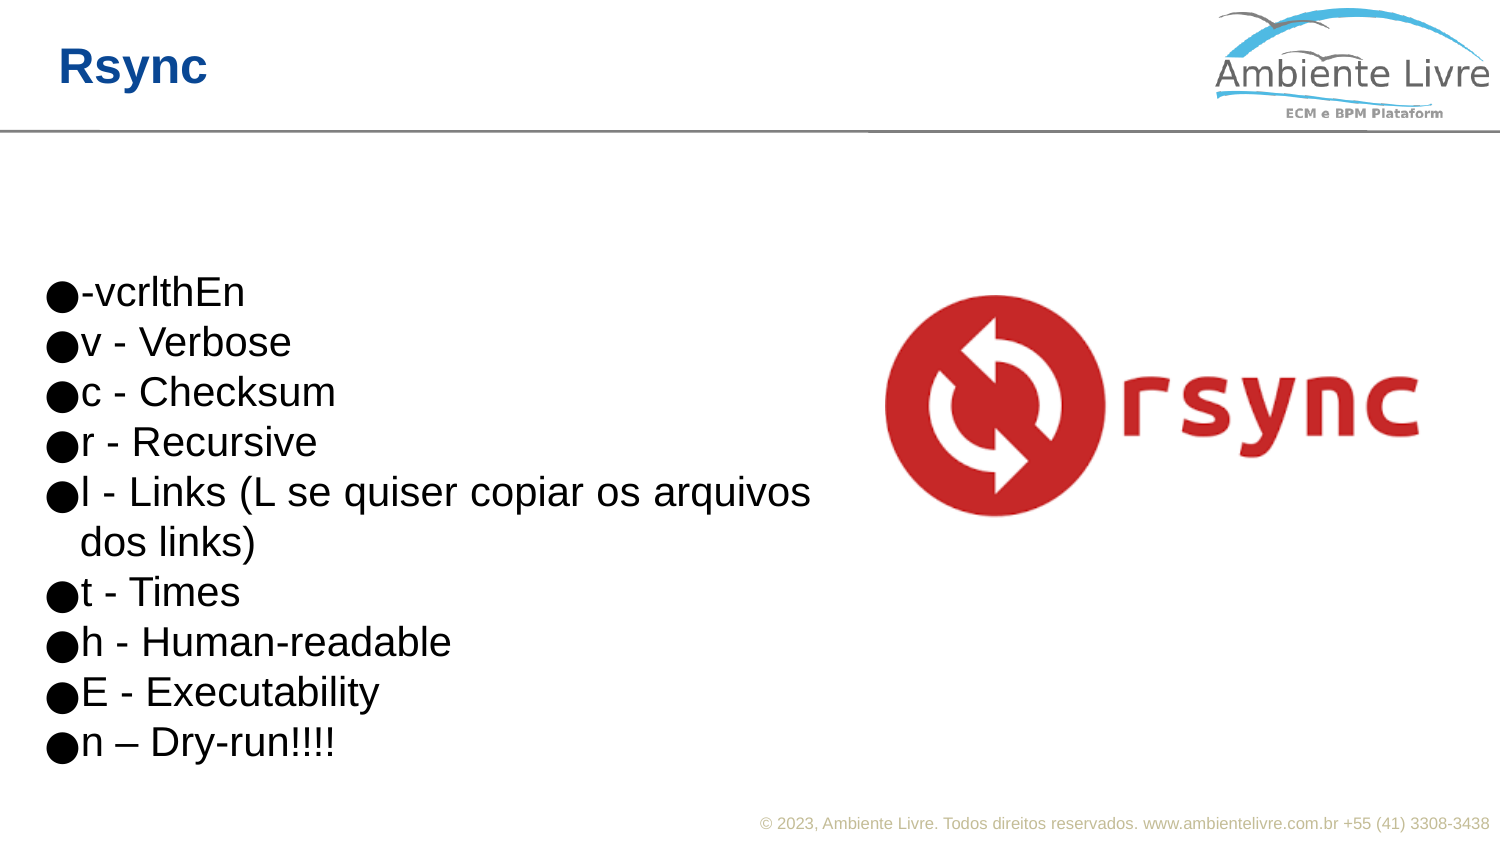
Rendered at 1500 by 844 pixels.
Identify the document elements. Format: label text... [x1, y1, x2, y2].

text_box Rsync [43, 8, 1127, 129]
picture [1215, 8, 1489, 118]
text_box -vcrlthEn v - Verbose c - Checksum r - Recursive l - Links (L se quiser copiar os arquivos dos links) t - Times h - Human-readable E - Executability n – Dry-run!!!! [29, 172, 827, 768]
picture [827, 295, 1441, 518]
